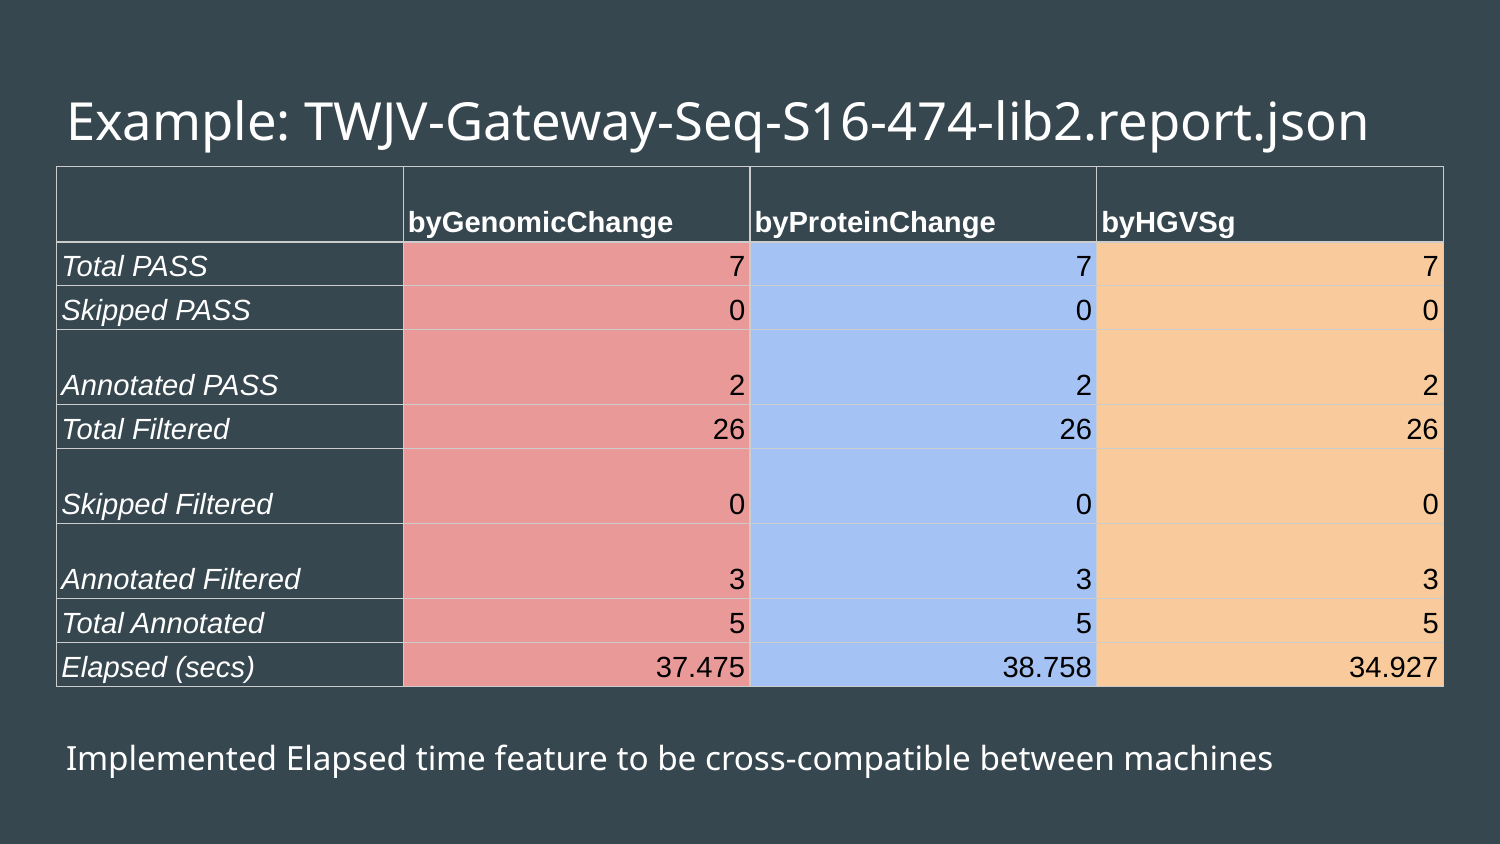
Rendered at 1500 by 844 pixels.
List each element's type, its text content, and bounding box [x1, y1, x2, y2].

table_cell 7 [404, 243, 749, 285]
table_cell 5 [404, 599, 749, 642]
table_cell Total Filtered [57, 405, 403, 448]
table_cell 7 [1097, 243, 1443, 285]
table_cell 26 [751, 405, 1096, 448]
table_cell 0 [404, 449, 749, 523]
table_cell Skipped PASS [57, 286, 403, 329]
table_cell 0 [1097, 286, 1443, 329]
table_cell Skipped Filtered [57, 449, 403, 523]
table_header [57, 167, 403, 241]
table_cell 0 [751, 449, 1096, 523]
table_cell 38.758 [751, 643, 1096, 686]
title Example: TWJV-Gateway-Seq-S16-474-lib2.report.json [51, 72, 1449, 167]
table_header byHGVSg [1097, 167, 1443, 241]
table_header byProteinChange [751, 167, 1096, 241]
list Implemented Elapsed time feature to be cross-compatible between machines [51, 716, 1449, 791]
table_cell 0 [404, 286, 749, 329]
table_cell 3 [404, 524, 749, 598]
table_cell 0 [751, 286, 1096, 329]
table_cell 37.475 [404, 643, 749, 686]
table_cell Total Annotated [57, 599, 403, 642]
table_cell 5 [1097, 599, 1443, 642]
table_cell 26 [404, 405, 749, 448]
table_cell 2 [751, 330, 1096, 404]
table_cell 0 [1097, 449, 1443, 523]
table_cell 7 [751, 243, 1096, 285]
table_cell 34.927 [1097, 643, 1443, 686]
table_cell 3 [751, 524, 1096, 598]
table_cell Annotated PASS [57, 330, 403, 404]
table_cell Elapsed (secs) [57, 643, 403, 686]
table_cell 5 [751, 599, 1096, 642]
table_header byGenomicChange [404, 167, 749, 241]
table_cell 26 [1097, 405, 1443, 448]
table_cell 2 [404, 330, 749, 404]
table_cell 3 [1097, 524, 1443, 598]
table_cell Annotated Filtered [57, 524, 403, 598]
table_cell Total PASS [57, 243, 403, 285]
table_cell 2 [1097, 330, 1443, 404]
